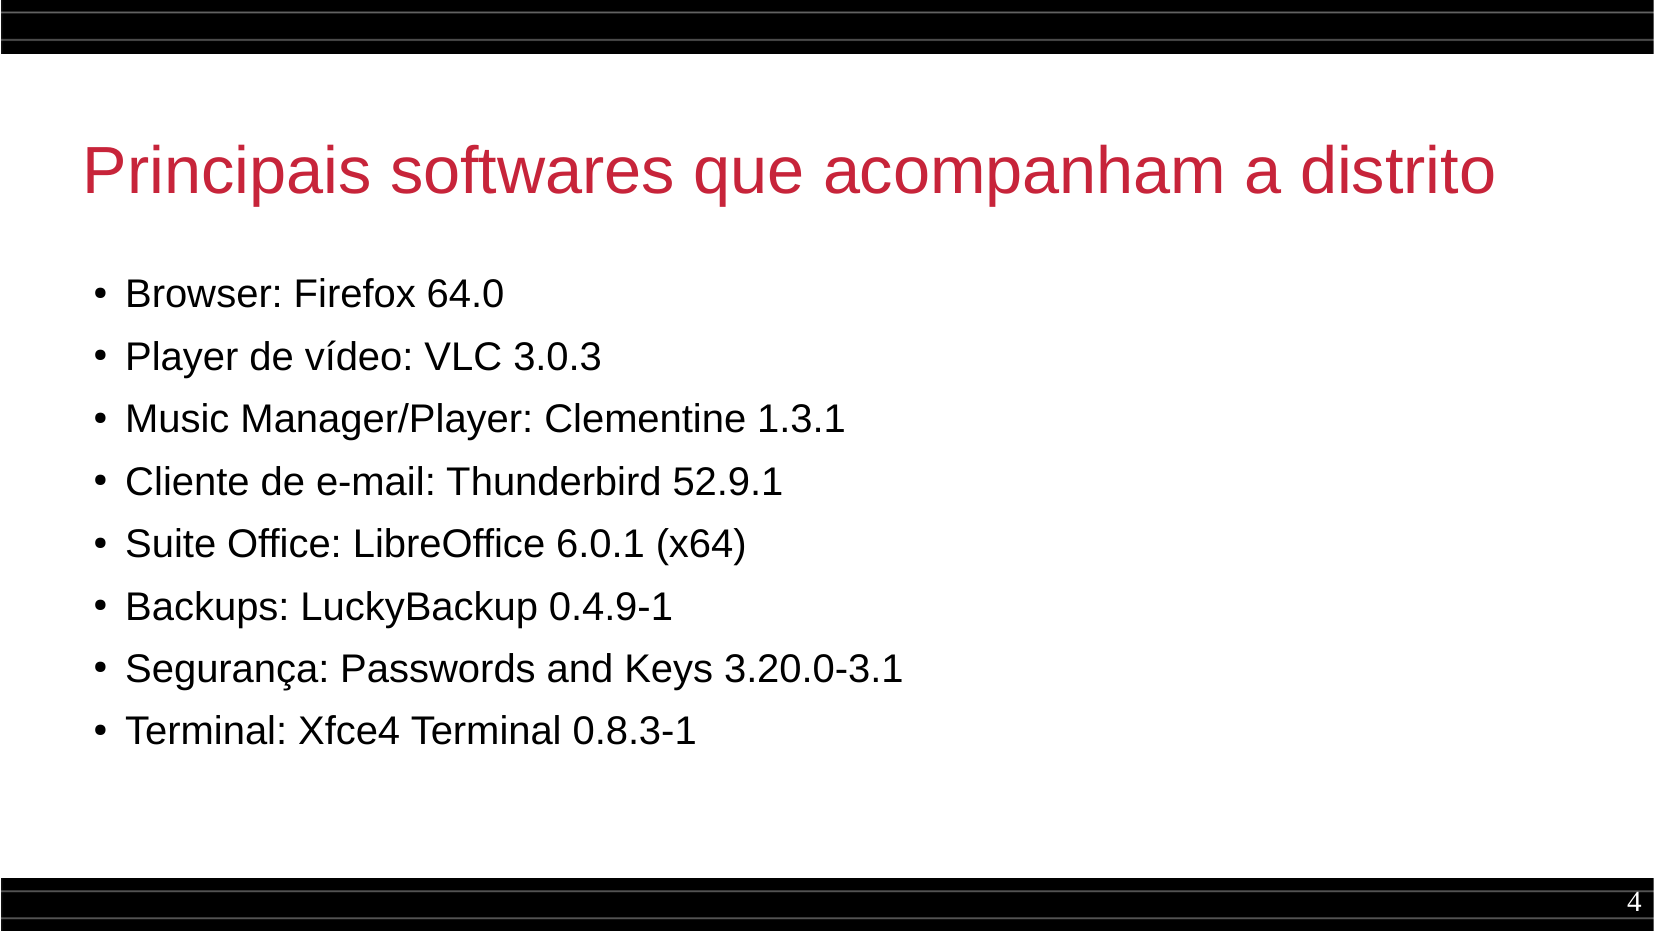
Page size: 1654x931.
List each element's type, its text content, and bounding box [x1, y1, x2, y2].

title Principais softwares que acompanham a distrito [82, 92, 1571, 249]
picture [1, 878, 1654, 931]
picture [1, 0, 1654, 54]
list Browser: Firefox 64.0 Player de vídeo: VLC 3.0.3 Music Manager/Player: Clementine 1.3.1 Cliente de e-mail: Thunderbird 52.9.1 Suite Office: LibreOffice 6.0.1 (x64) Backups: LuckyBackup 0.4.9-1 Segurança: Passwords and Keys 3.20.0-3.1 Terminal: Xfce4 Terminal 0.8.3-1 [82, 271, 1571, 758]
